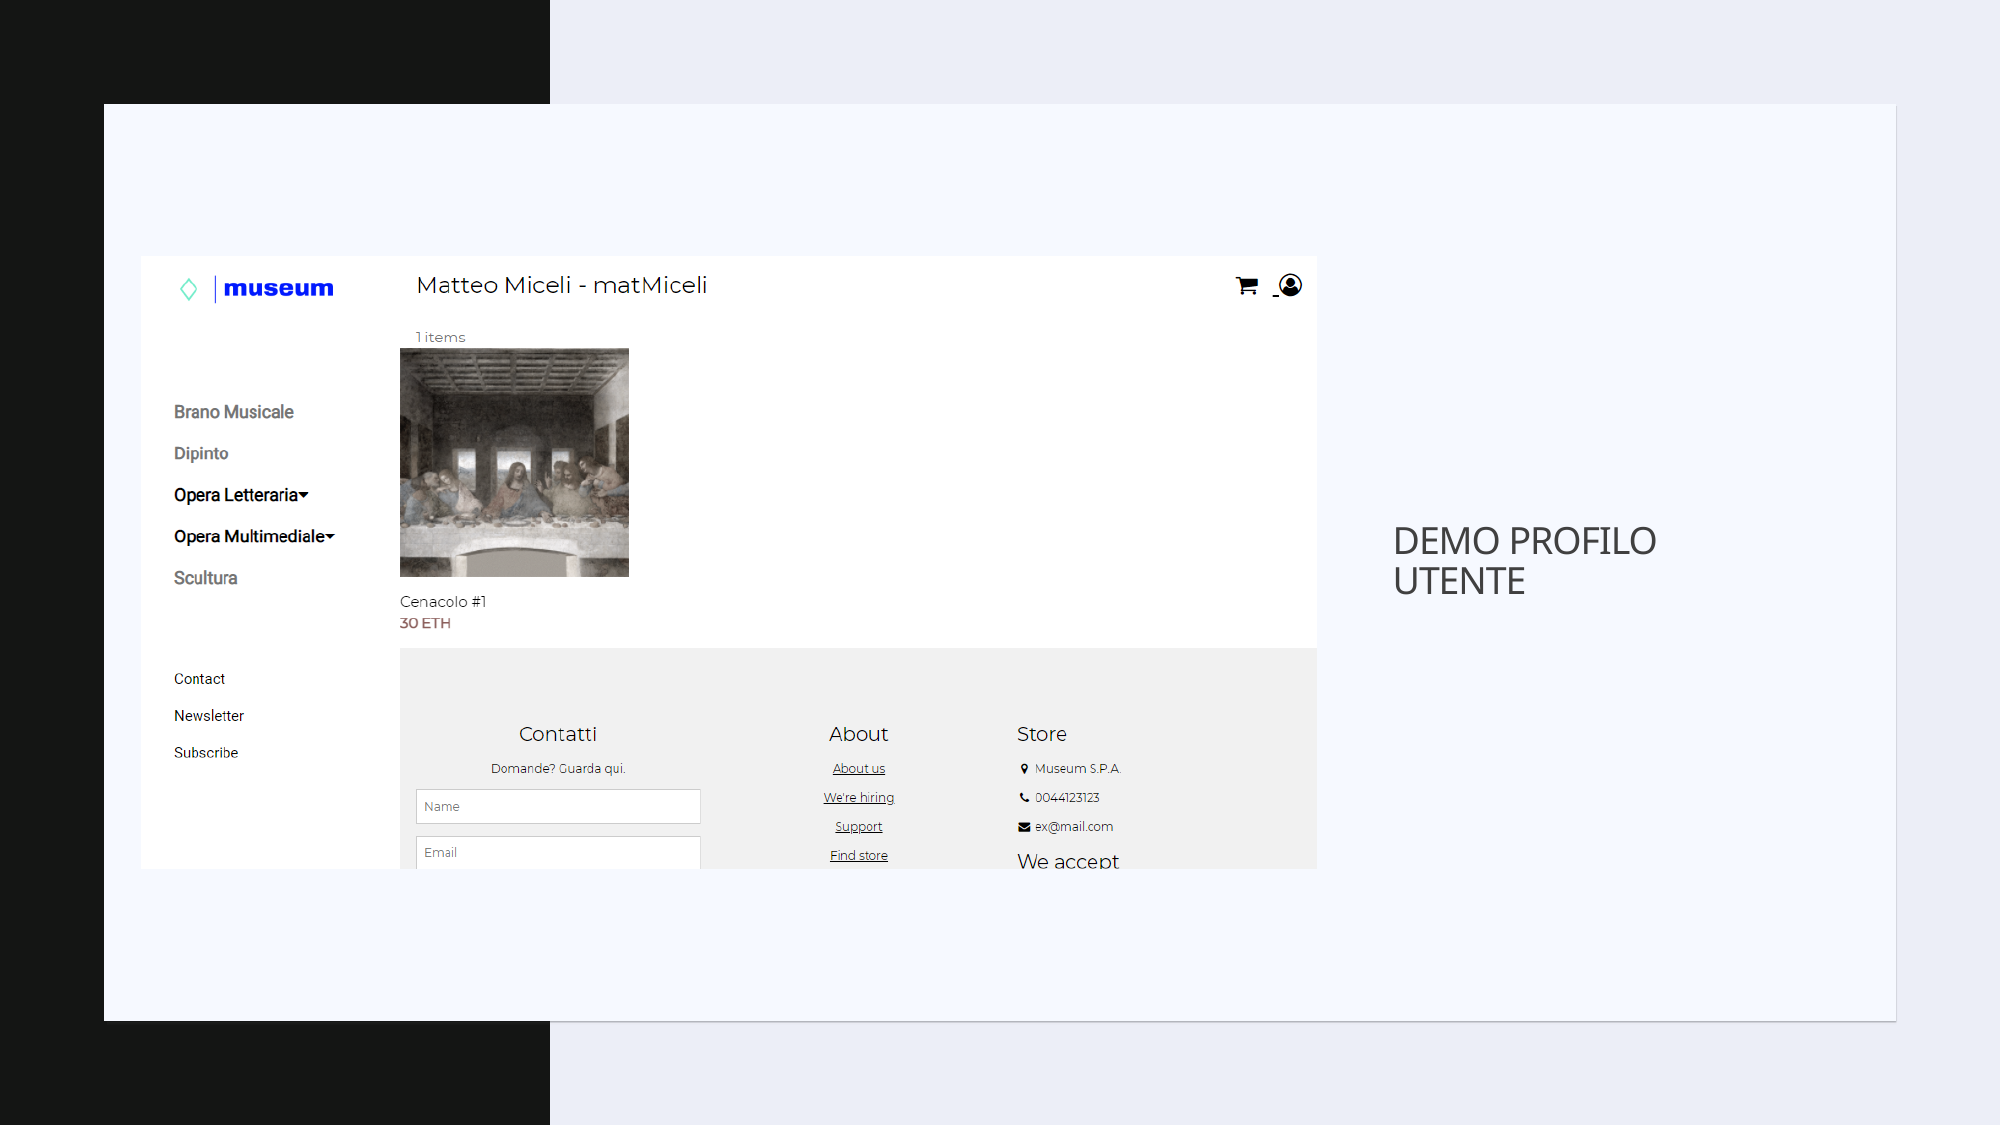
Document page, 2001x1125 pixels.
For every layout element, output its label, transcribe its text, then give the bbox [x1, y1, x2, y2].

picture [141, 256, 1317, 869]
title Demo profilo utente [1377, 514, 1794, 611]
